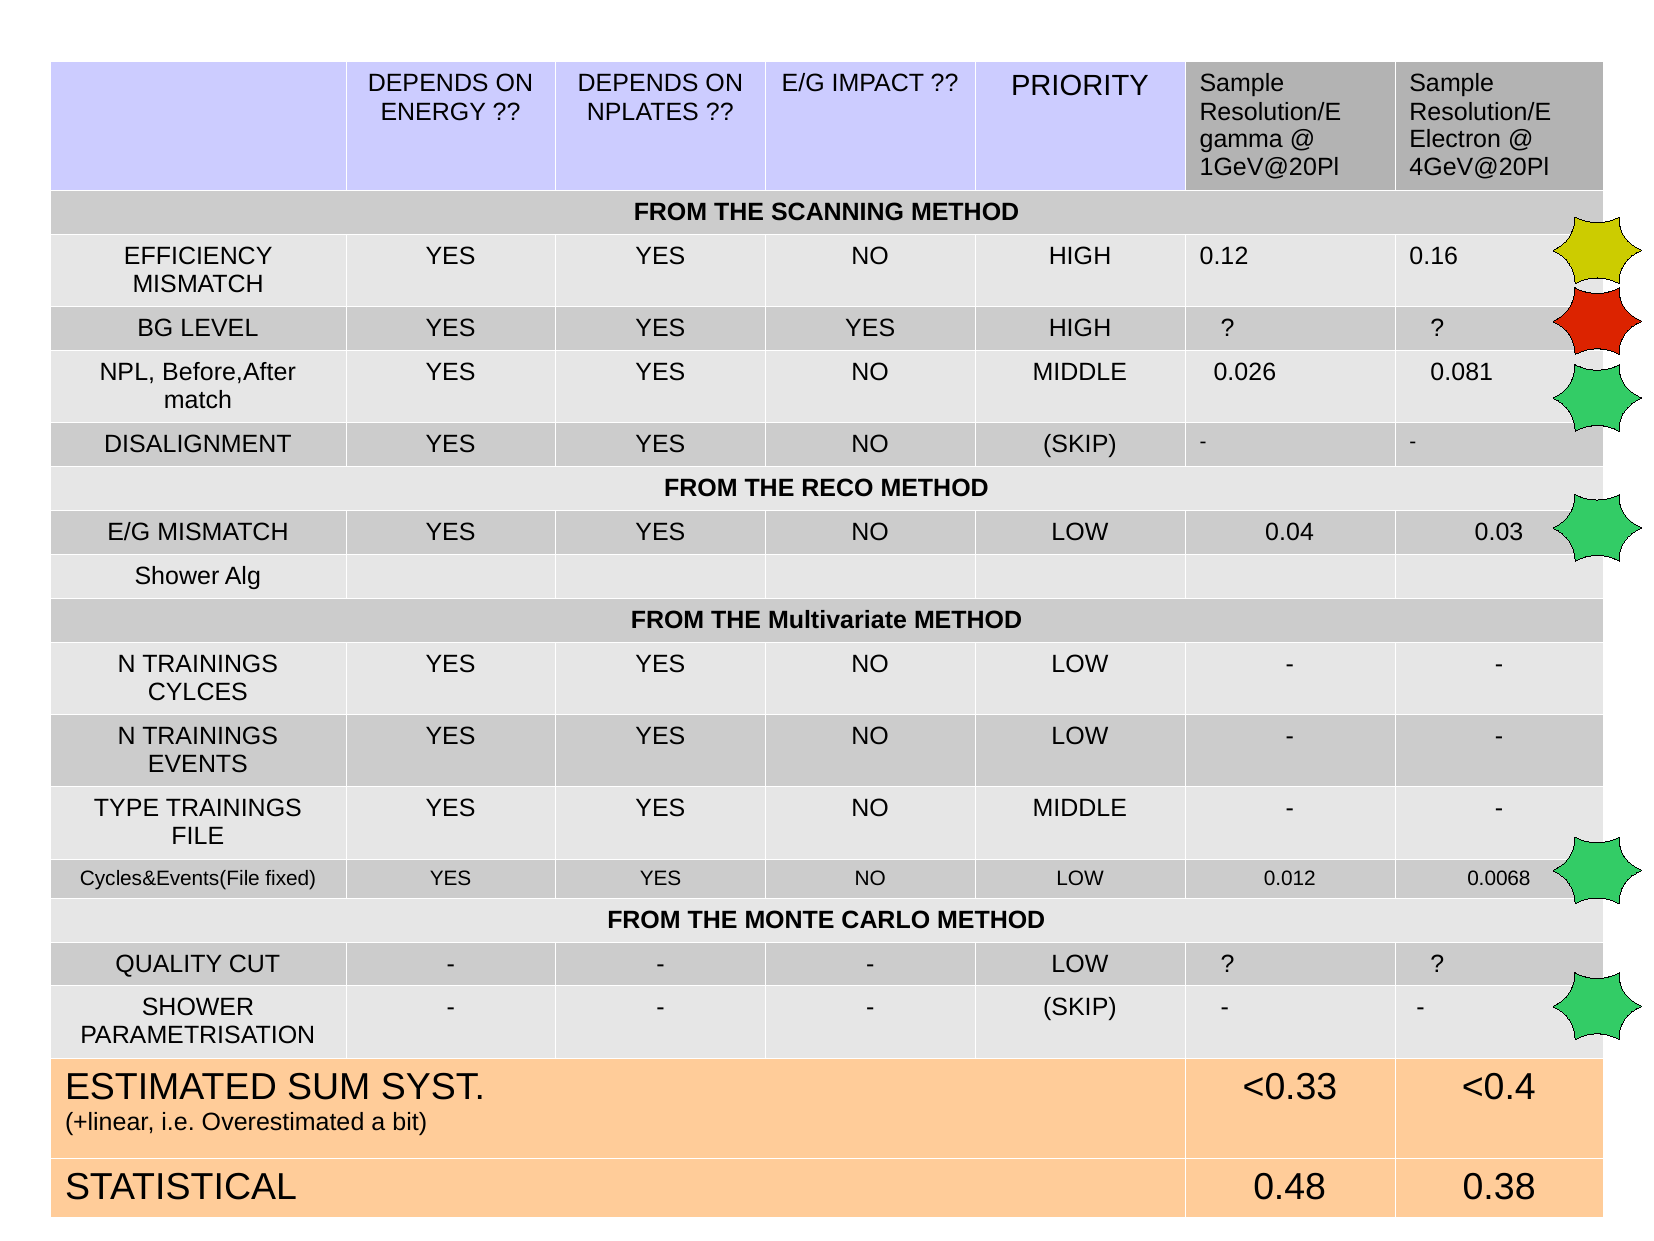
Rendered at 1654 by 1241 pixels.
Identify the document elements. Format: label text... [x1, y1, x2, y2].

table_cell [347, 555, 555, 598]
table_cell [766, 555, 975, 598]
table_cell YES [347, 423, 555, 466]
table_cell [976, 555, 1185, 598]
table_cell LOW [976, 511, 1185, 554]
table_cell STATISTICAL [51, 1159, 1185, 1217]
table_cell FROM THE RECO METHOD [51, 467, 1603, 510]
table_cell ? [1186, 943, 1395, 985]
table_header E/G IMPACT ?? [766, 62, 975, 190]
table_cell Shower Alg [51, 555, 346, 598]
table_cell 0.48 [1186, 1159, 1395, 1217]
table_cell 0.16 [1396, 235, 1603, 306]
text_box [1553, 364, 1642, 432]
table_cell ? [1396, 943, 1603, 985]
table_cell - [1186, 787, 1395, 859]
table_cell Cycles&Events(File fixed) [51, 860, 346, 898]
text_box [1553, 217, 1642, 284]
table_cell - [1396, 986, 1603, 1058]
table_cell <0.4 [1396, 1059, 1603, 1158]
table_header PRIORITY [976, 62, 1185, 190]
table_cell 0.0068 [1396, 860, 1574, 898]
table_cell HIGH [976, 307, 1185, 350]
table_cell - [1396, 423, 1603, 466]
table_cell LOW [976, 715, 1185, 786]
table_cell LOW [976, 943, 1185, 985]
table_cell - [1396, 787, 1603, 859]
table_cell HIGH [976, 235, 1185, 306]
table_cell YES [347, 511, 555, 554]
table_cell NO [766, 643, 975, 714]
table_cell YES [347, 307, 555, 350]
table_cell SHOWER PARAMETRISATION [51, 986, 346, 1058]
table_cell FROM THE Multivariate METHOD [51, 599, 1603, 642]
table_cell NO [766, 787, 975, 859]
table_cell <0.33 [1186, 1059, 1395, 1158]
table_header DEPENDS ON ENERGY ?? [347, 62, 555, 190]
table_cell - [1396, 643, 1603, 714]
table_cell LOW [976, 643, 1185, 714]
table_cell - [1186, 423, 1395, 466]
table_cell ? [1396, 307, 1574, 350]
table_cell YES [556, 235, 765, 306]
table_cell [1396, 555, 1603, 598]
table_cell YES [347, 235, 555, 306]
table_cell YES [556, 860, 765, 898]
text_box [1553, 494, 1642, 562]
table_cell LOW [976, 860, 1185, 898]
table_cell NO [766, 511, 975, 554]
table_cell QUALITY CUT [51, 943, 346, 985]
table_cell 0.04 [1186, 511, 1395, 554]
table_cell 0.12 [1186, 235, 1395, 306]
table_cell - [1396, 715, 1603, 786]
table_cell YES [556, 423, 765, 466]
table_cell [556, 555, 765, 598]
table_cell - [1186, 715, 1395, 786]
table_cell - [556, 943, 765, 985]
table_cell - [766, 986, 975, 1058]
table_cell YES [347, 787, 555, 859]
table_cell - [347, 986, 555, 1058]
table_header Sample Resolution/E Electron @ 4GeV@20Pl [1396, 62, 1603, 190]
table_cell ESTIMATED SUM SYST. (+linear, i.e. Overestimated a bit) [51, 1059, 1185, 1158]
text_box [1553, 287, 1642, 355]
table_cell YES [556, 715, 765, 786]
table_cell - [1186, 643, 1395, 714]
table_cell - [1186, 986, 1395, 1058]
table_cell N TRAININGS EVENTS [51, 715, 346, 786]
table_cell MIDDLE [976, 787, 1185, 859]
table_cell MIDDLE [976, 351, 1185, 422]
table_cell EFFICIENCY MISMATCH [51, 235, 346, 306]
table_header DEPENDS ON NPLATES ?? [556, 62, 765, 190]
text_box [1553, 837, 1642, 904]
table_cell - [766, 943, 975, 985]
table_cell 0.03 [1396, 511, 1574, 554]
table_cell YES [347, 860, 555, 898]
table_cell 0.012 [1186, 860, 1395, 898]
table_cell YES [556, 351, 765, 422]
table_cell N TRAININGS CYLCES [51, 643, 346, 714]
table_cell NO [766, 235, 975, 306]
table_cell NO [766, 715, 975, 786]
table_header [51, 62, 346, 190]
table_cell YES [556, 643, 765, 714]
table_cell YES [556, 787, 765, 859]
table_cell YES [556, 511, 765, 554]
table_cell E/G MISMATCH [51, 511, 346, 554]
table_cell 0.026 [1186, 351, 1395, 422]
table_header Sample Resolution/E gamma @ 1GeV@20Pl [1186, 62, 1395, 190]
table_cell ? [1186, 307, 1395, 350]
table_cell FROM THE SCANNING METHOD [51, 191, 1603, 234]
table_cell DISALIGNMENT [51, 423, 346, 466]
table_cell BG LEVEL [51, 307, 346, 350]
table_cell 0.38 [1396, 1159, 1603, 1217]
table_cell 0.081 [1396, 351, 1603, 422]
table_cell YES [347, 643, 555, 714]
table_cell - [556, 986, 765, 1058]
table_cell YES [766, 307, 975, 350]
table_cell - [347, 943, 555, 985]
text_box [1553, 972, 1642, 1040]
table_cell NO [766, 860, 975, 898]
table_cell NO [766, 423, 975, 466]
table_cell NPL, Before,After match [51, 351, 346, 422]
table_cell YES [556, 307, 765, 350]
table_cell (SKIP) [976, 423, 1185, 466]
table_cell TYPE TRAININGS FILE [51, 787, 346, 859]
table_cell NO [766, 351, 975, 422]
table_cell FROM THE MONTE CARLO METHOD [51, 899, 1603, 942]
table_cell (SKIP) [976, 986, 1185, 1058]
table_cell YES [347, 351, 555, 422]
table_cell [1186, 555, 1395, 598]
table_cell YES [347, 715, 555, 786]
